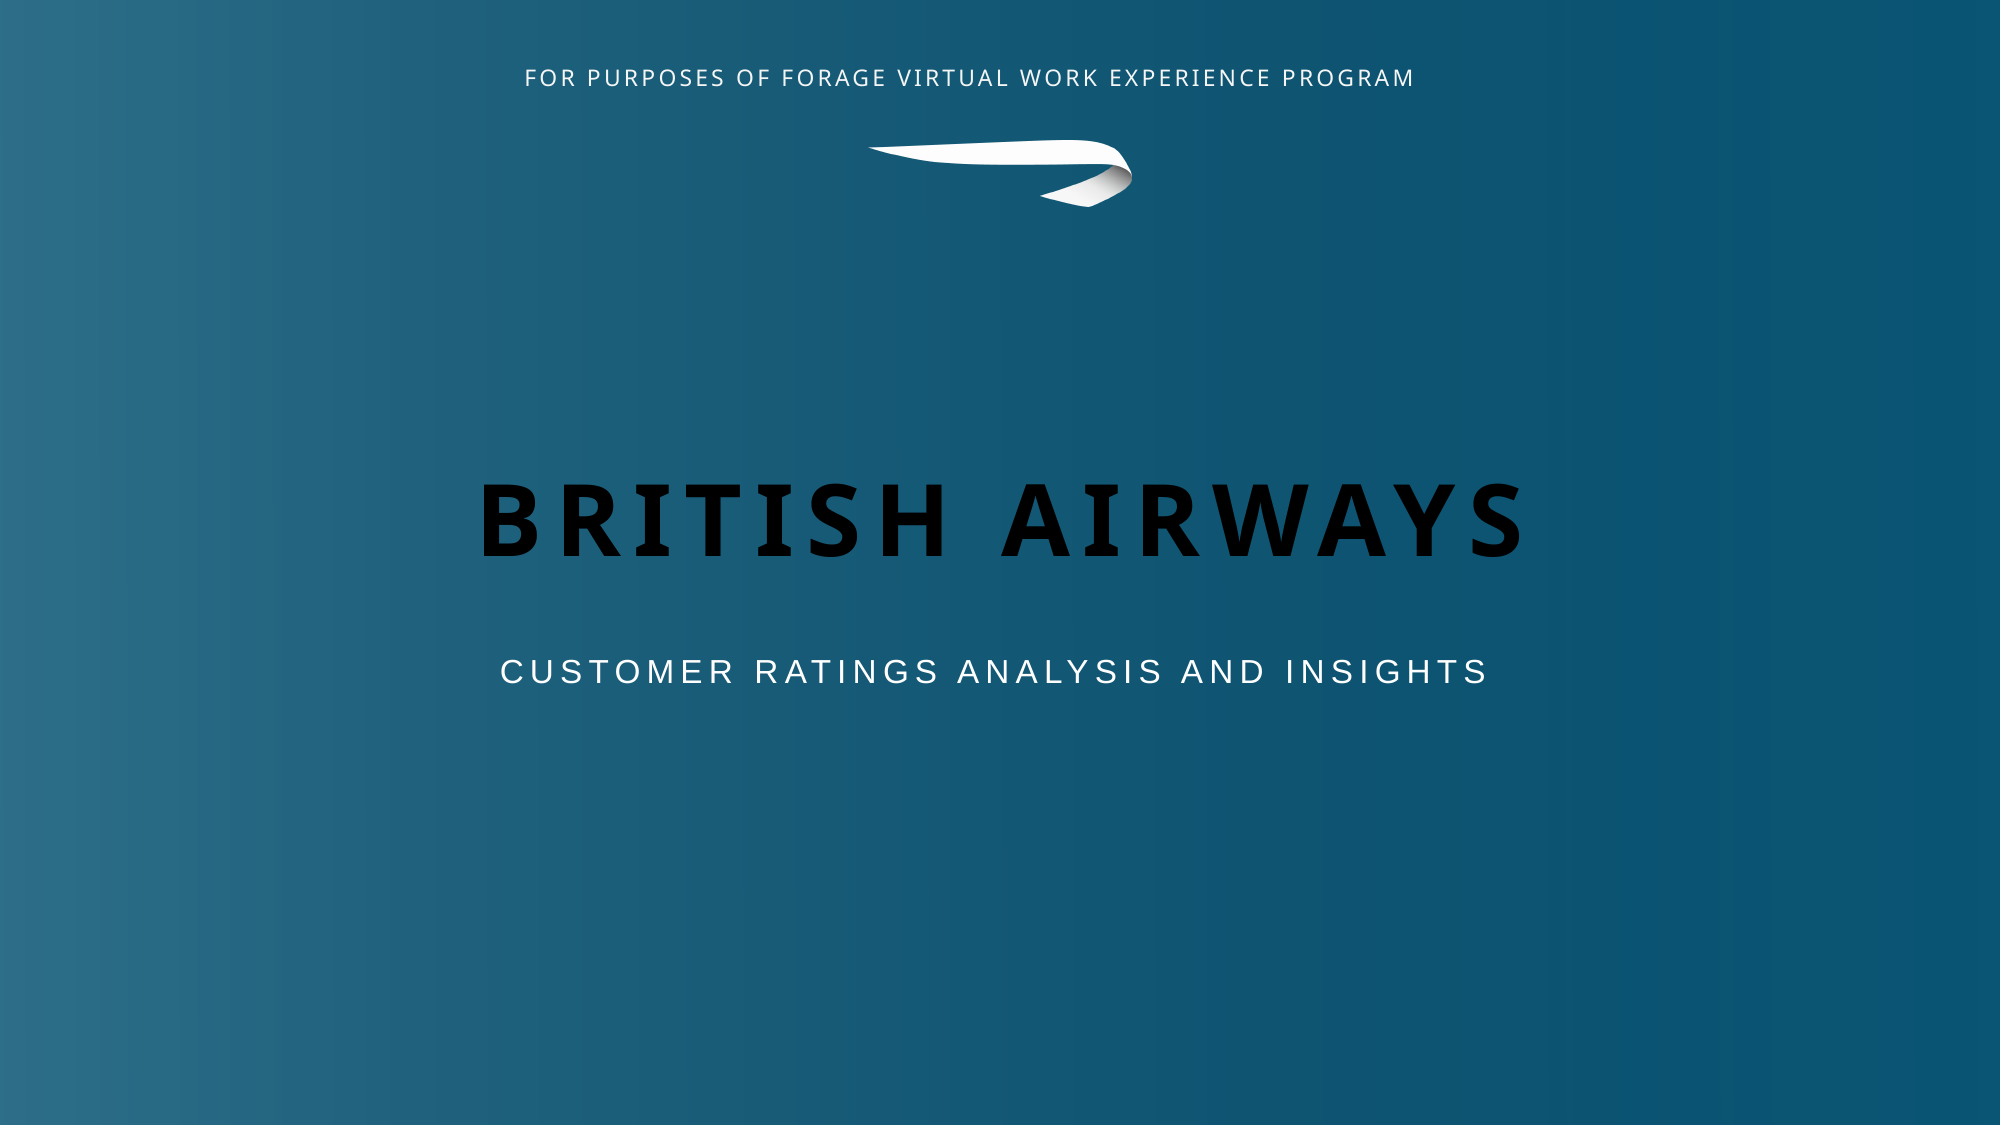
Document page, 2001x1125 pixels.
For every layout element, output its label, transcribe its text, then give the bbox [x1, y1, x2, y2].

subtitle Customer ratings analysis and insights [243, 598, 1744, 742]
title British Airways [456, 328, 1544, 598]
picture [868, 140, 1132, 207]
